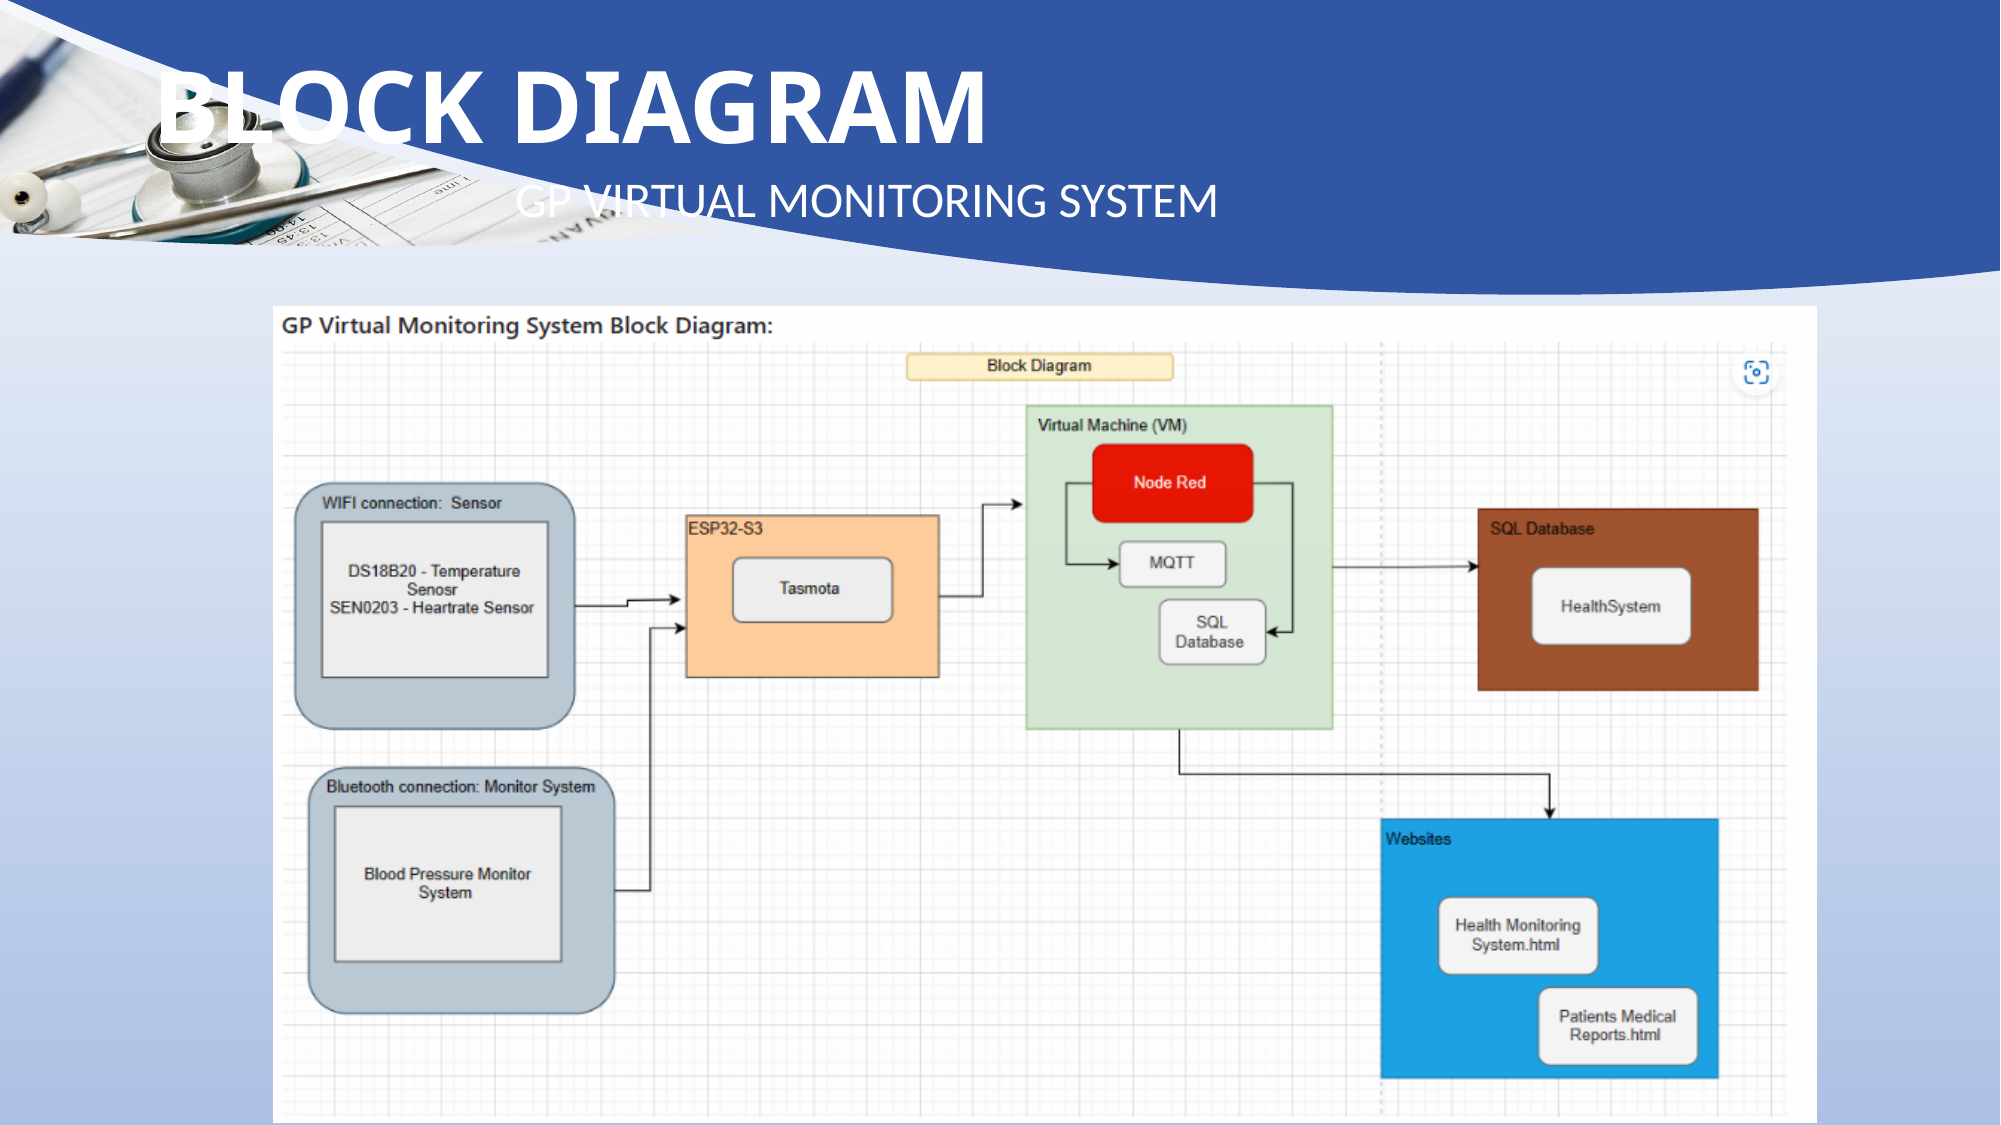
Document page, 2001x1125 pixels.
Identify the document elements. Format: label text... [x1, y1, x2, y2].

subtitle GP VIRTUAL MONITORING SYSTEM [500, 167, 2000, 285]
picture [273, 306, 1817, 1123]
title BLOCK DIAGRAM [137, 2, 2000, 221]
